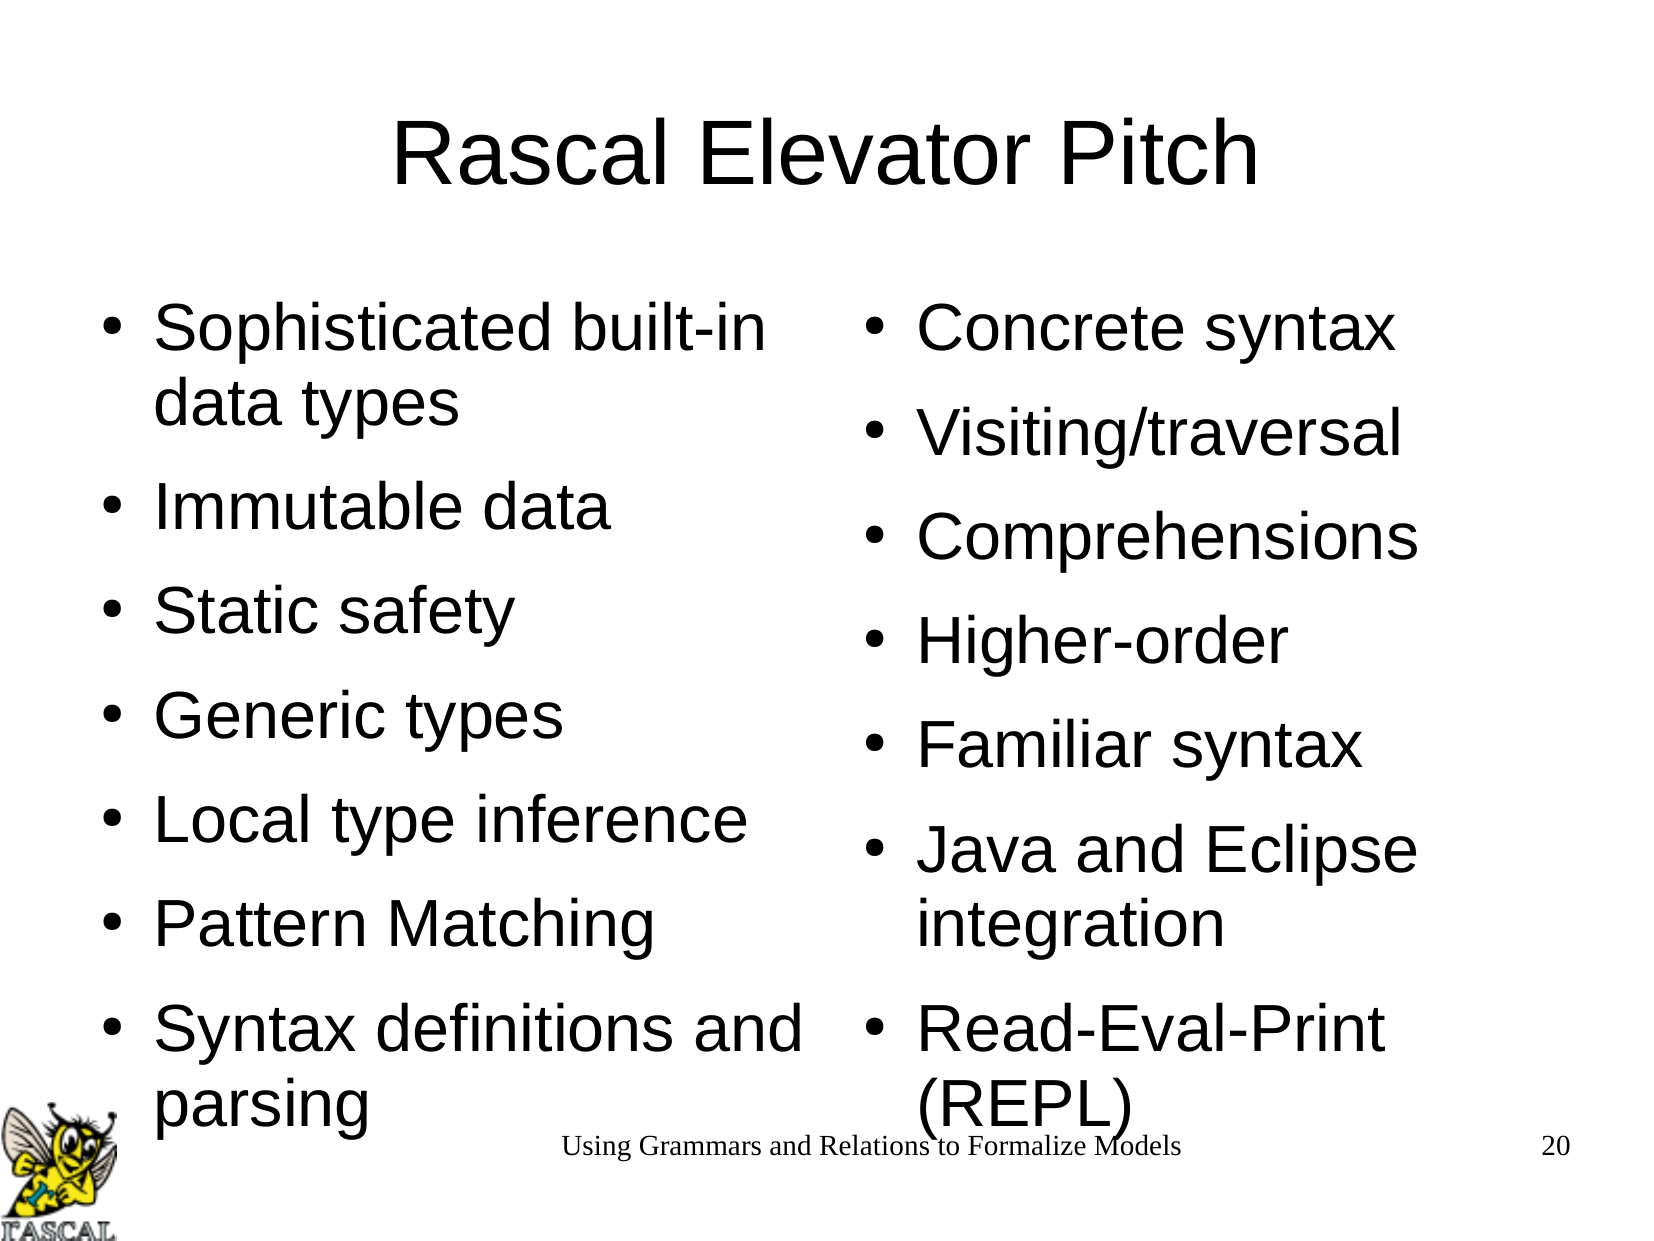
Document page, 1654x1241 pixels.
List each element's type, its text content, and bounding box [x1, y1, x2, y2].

picture [0, 1102, 117, 1241]
list Sophisticated built-in data types Immutable data Static safety Generic types Local type inference Pattern Matching Syntax definitions and parsing [82, 290, 809, 1088]
title Rascal Elevator Pitch [82, 49, 1571, 257]
list Concrete syntax Visiting/traversal Comprehensions Higher-order Familiar syntax Java and Eclipse integration Read-Eval-Print (REPL) [845, 290, 1572, 1109]
